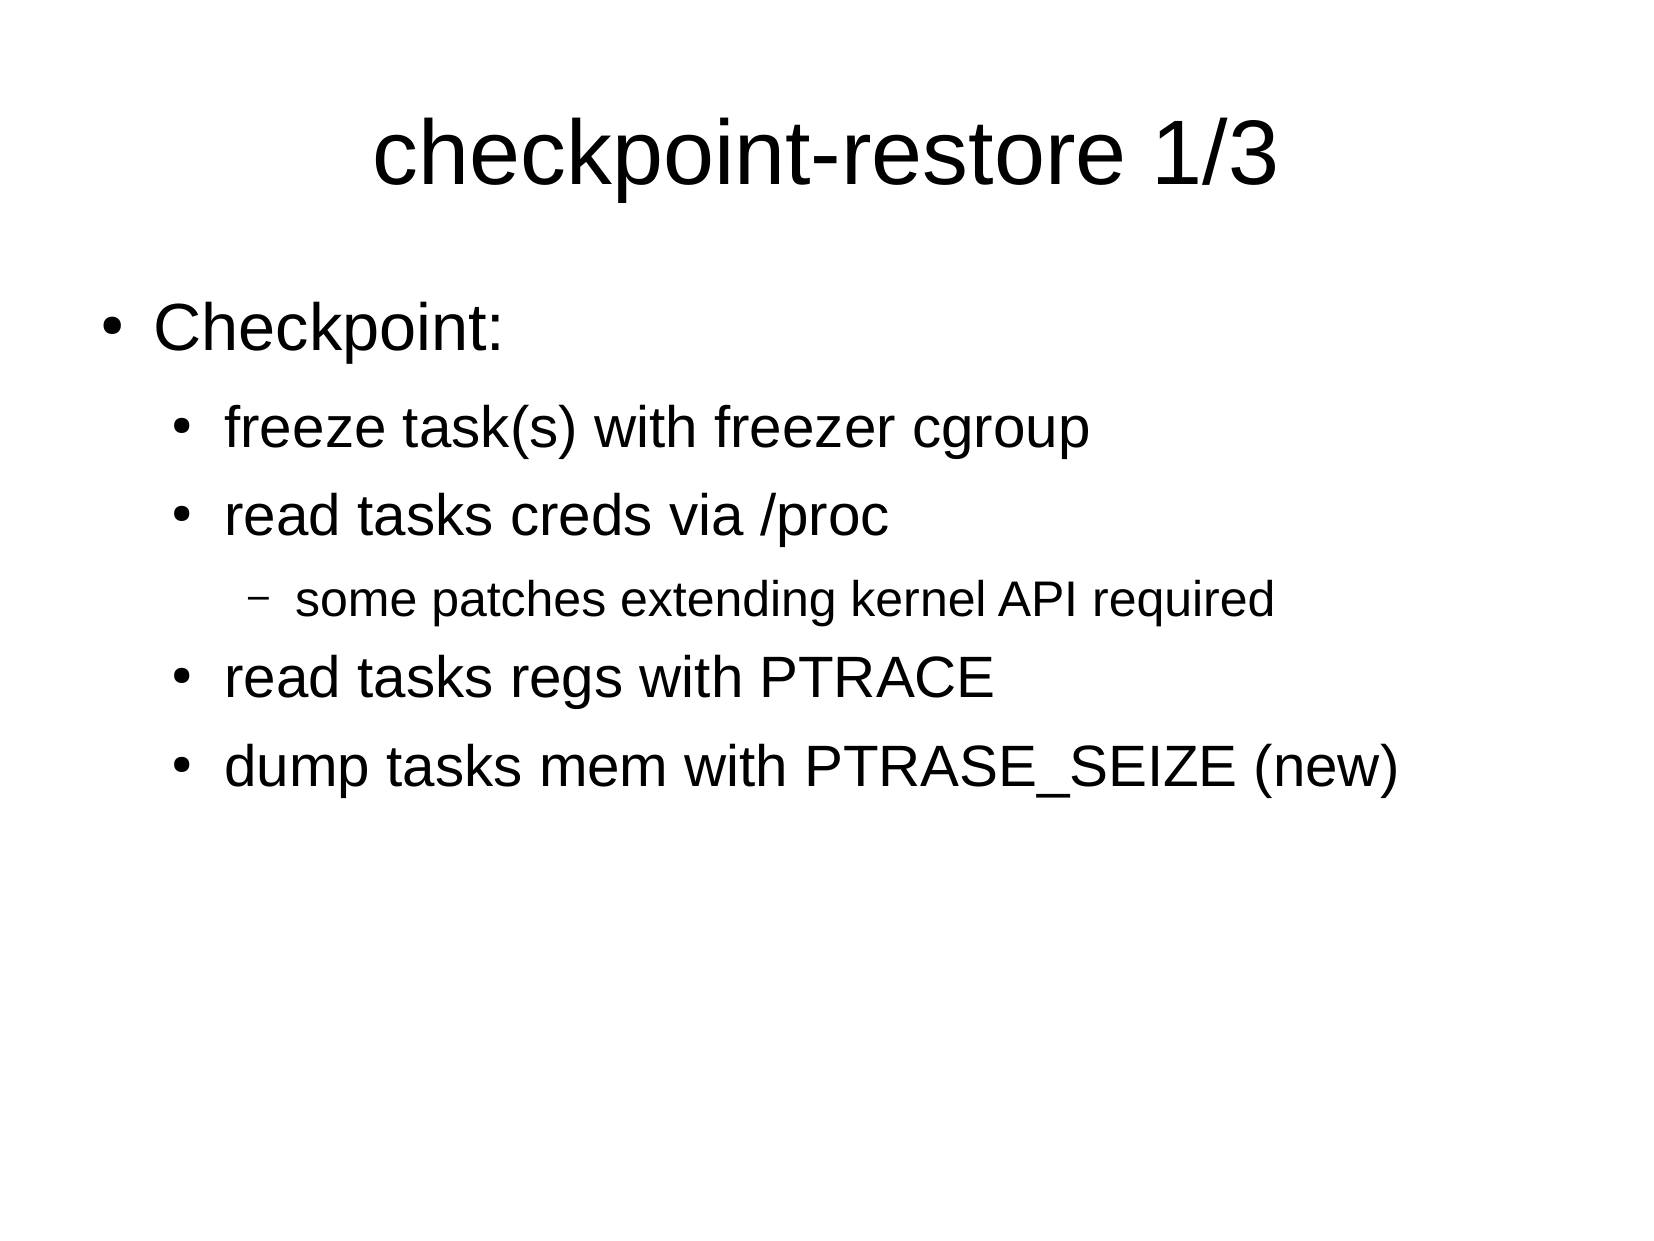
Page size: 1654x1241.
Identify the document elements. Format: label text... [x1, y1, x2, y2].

title checkpoint-restore 1/3 [82, 49, 1571, 257]
list Checkpoint: freeze task(s) with freezer cgroup read tasks creds via /proc some patches extending kernel API required read tasks regs with PTRACE dump tasks mem with PTRASE_SEIZE (new) [82, 290, 1571, 1109]
